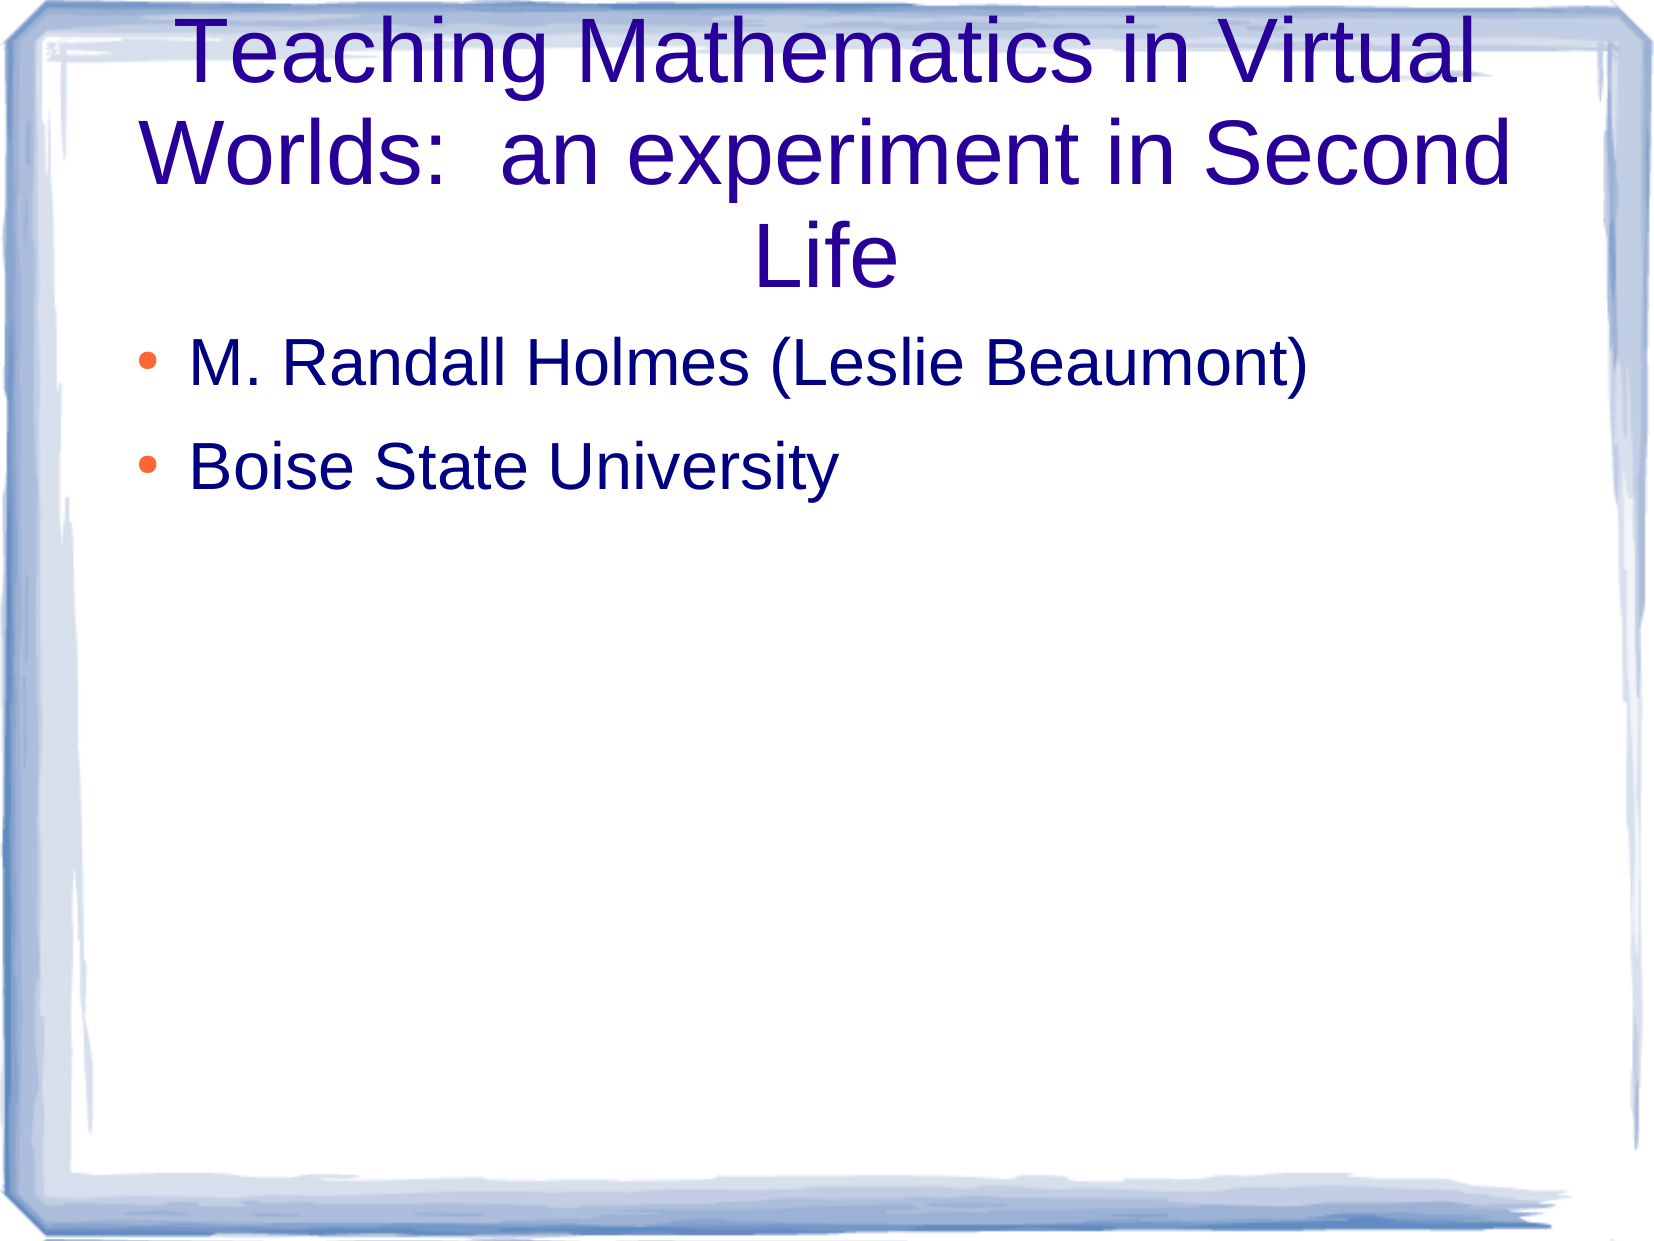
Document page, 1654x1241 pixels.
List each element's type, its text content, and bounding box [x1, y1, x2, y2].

picture [0, 0, 1654, 1241]
list M. Randall Holmes (Leslie Beaumont) Boise State University [118, 324, 1571, 1004]
title Teaching Mathematics in Virtual Worlds: an experiment in Second Life [82, 0, 1571, 307]
